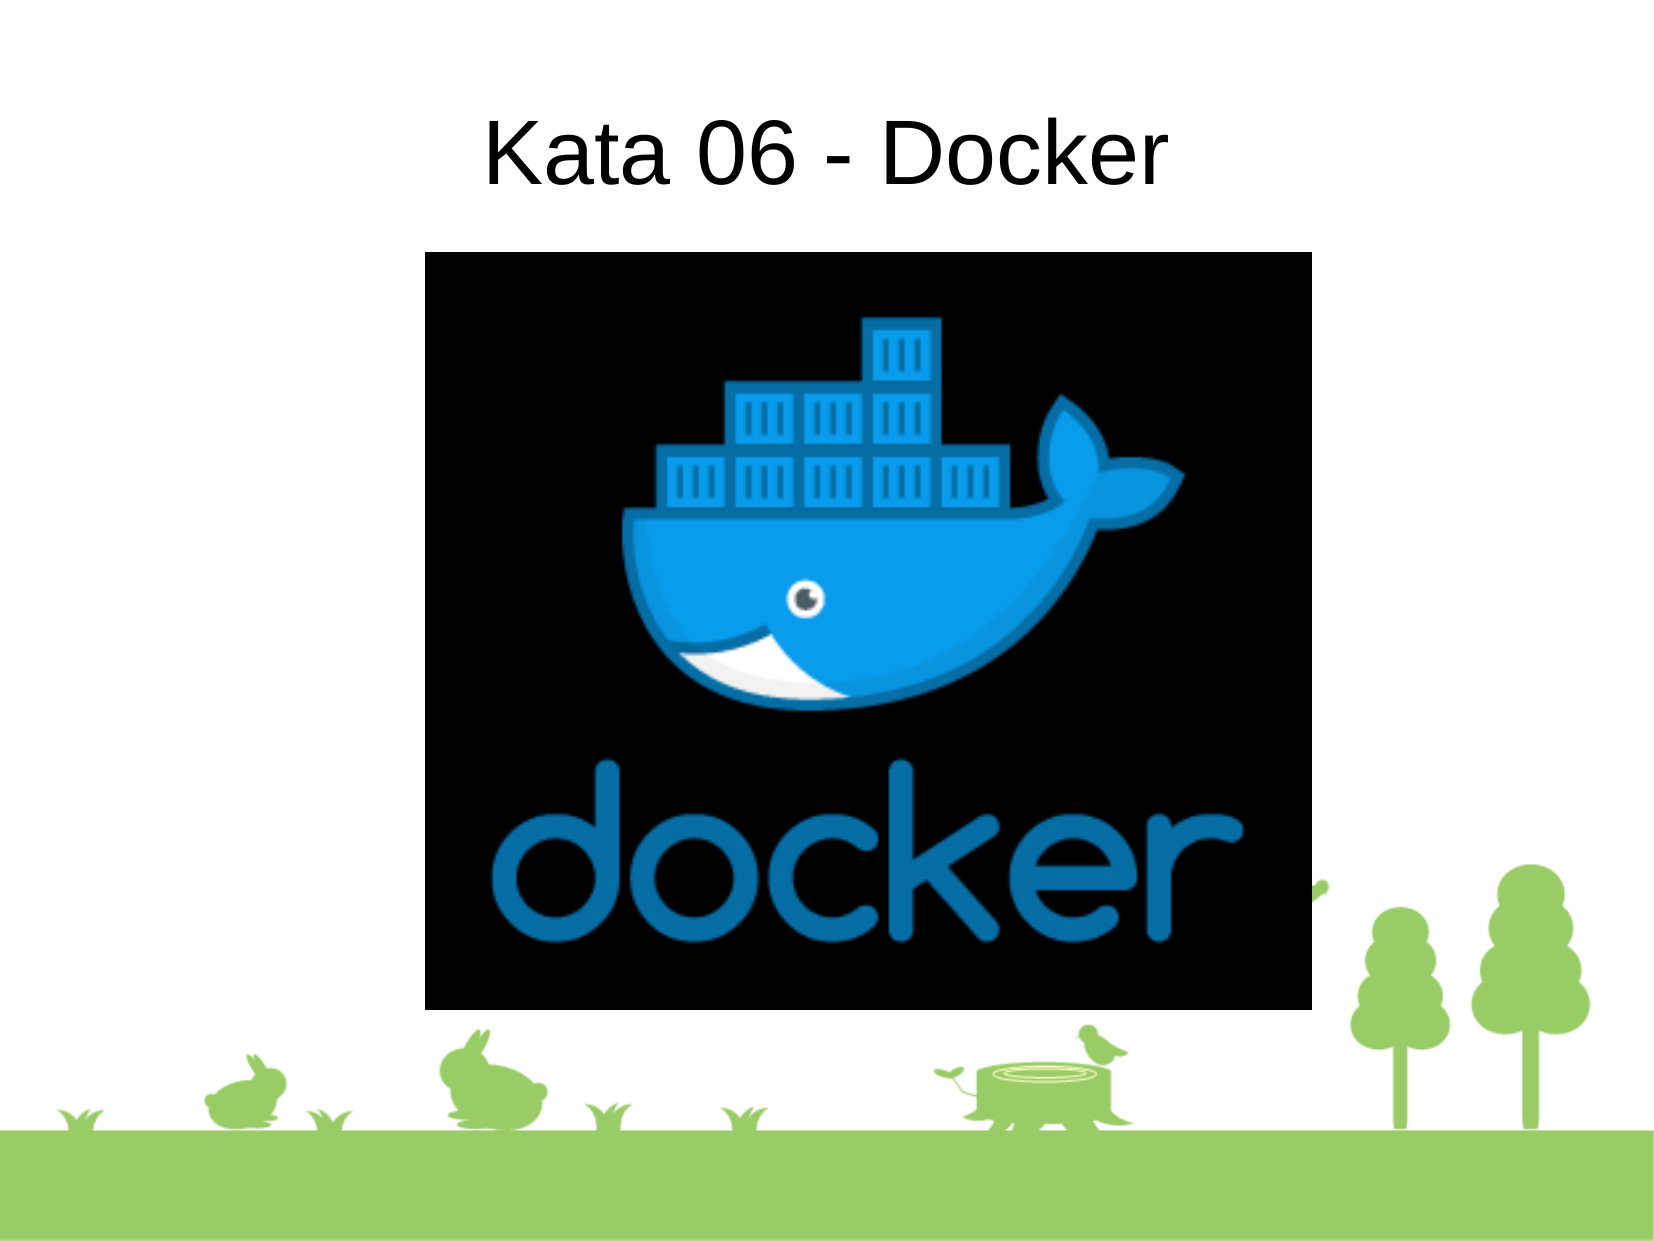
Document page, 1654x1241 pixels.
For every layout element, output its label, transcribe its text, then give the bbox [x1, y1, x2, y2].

title Kata 06 - Docker [82, 49, 1571, 257]
picture [0, 0, 1654, 1241]
